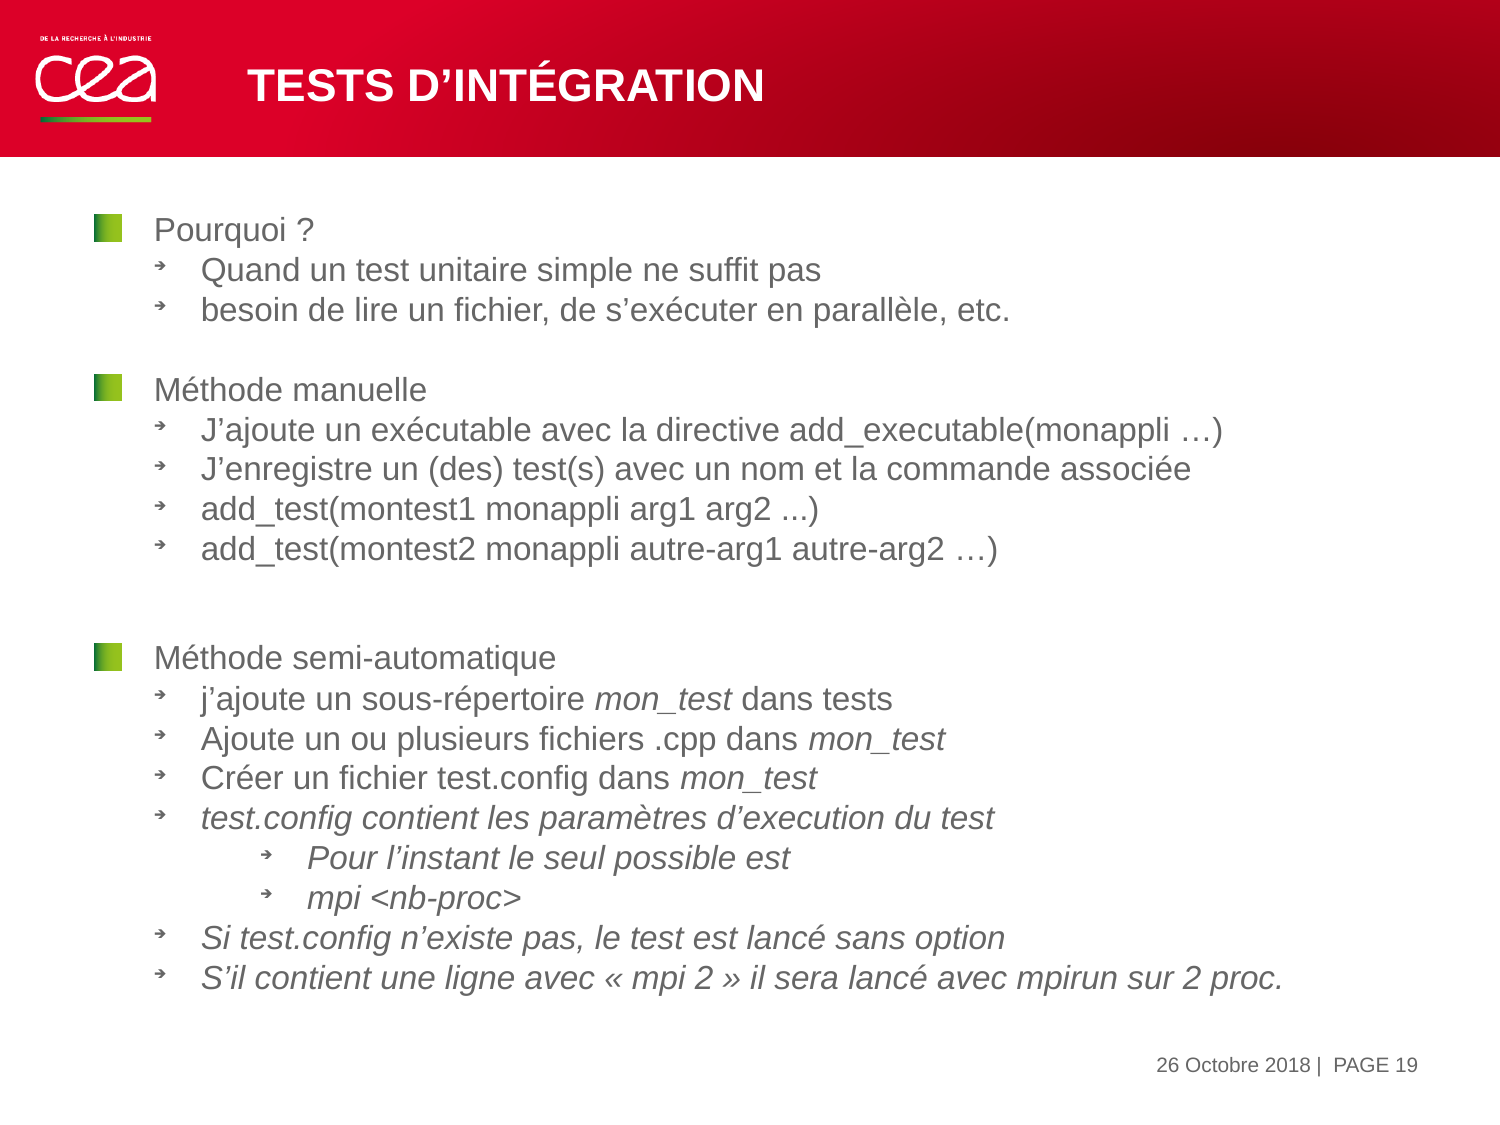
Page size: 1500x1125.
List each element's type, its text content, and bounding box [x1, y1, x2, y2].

slide_number | PAGE <number> [1316, 1034, 1500, 1094]
footer 26 Octobre 2018 [336, 1034, 1311, 1095]
title Tests d’intégration [247, 8, 1436, 158]
picture [0, 0, 1500, 157]
list Pourquoi ? Quand un test unitaire simple ne suffit pas besoin de lire un fichier, de s’exécuter en parallèle, etc. Méthode manuelle J’ajoute un exécutable avec la directive add_executable(monappli …) J’enregistre un (des) test(s) avec un nom et la commande associée add_test(montest1 monappli arg1 arg2 ...) add_test(montest2 monappli autre-arg1 autre-arg2 …) Méthode semi-automatique j’ajoute un sous-répertoire mon_test dans tests Ajoute un ou plusieurs fichiers .cpp dans mon_test Créer un fichier test.config dans mon_test test.config contient les paramètres d’execution du test Pour l’instant le seul possible est mpi <nb-proc> Si test.config n’existe pas, le test est lancé sans option S’il contient une ligne avec « mpi 2 » il sera lancé avec mpirun sur 2 proc. [94, 208, 1436, 1024]
